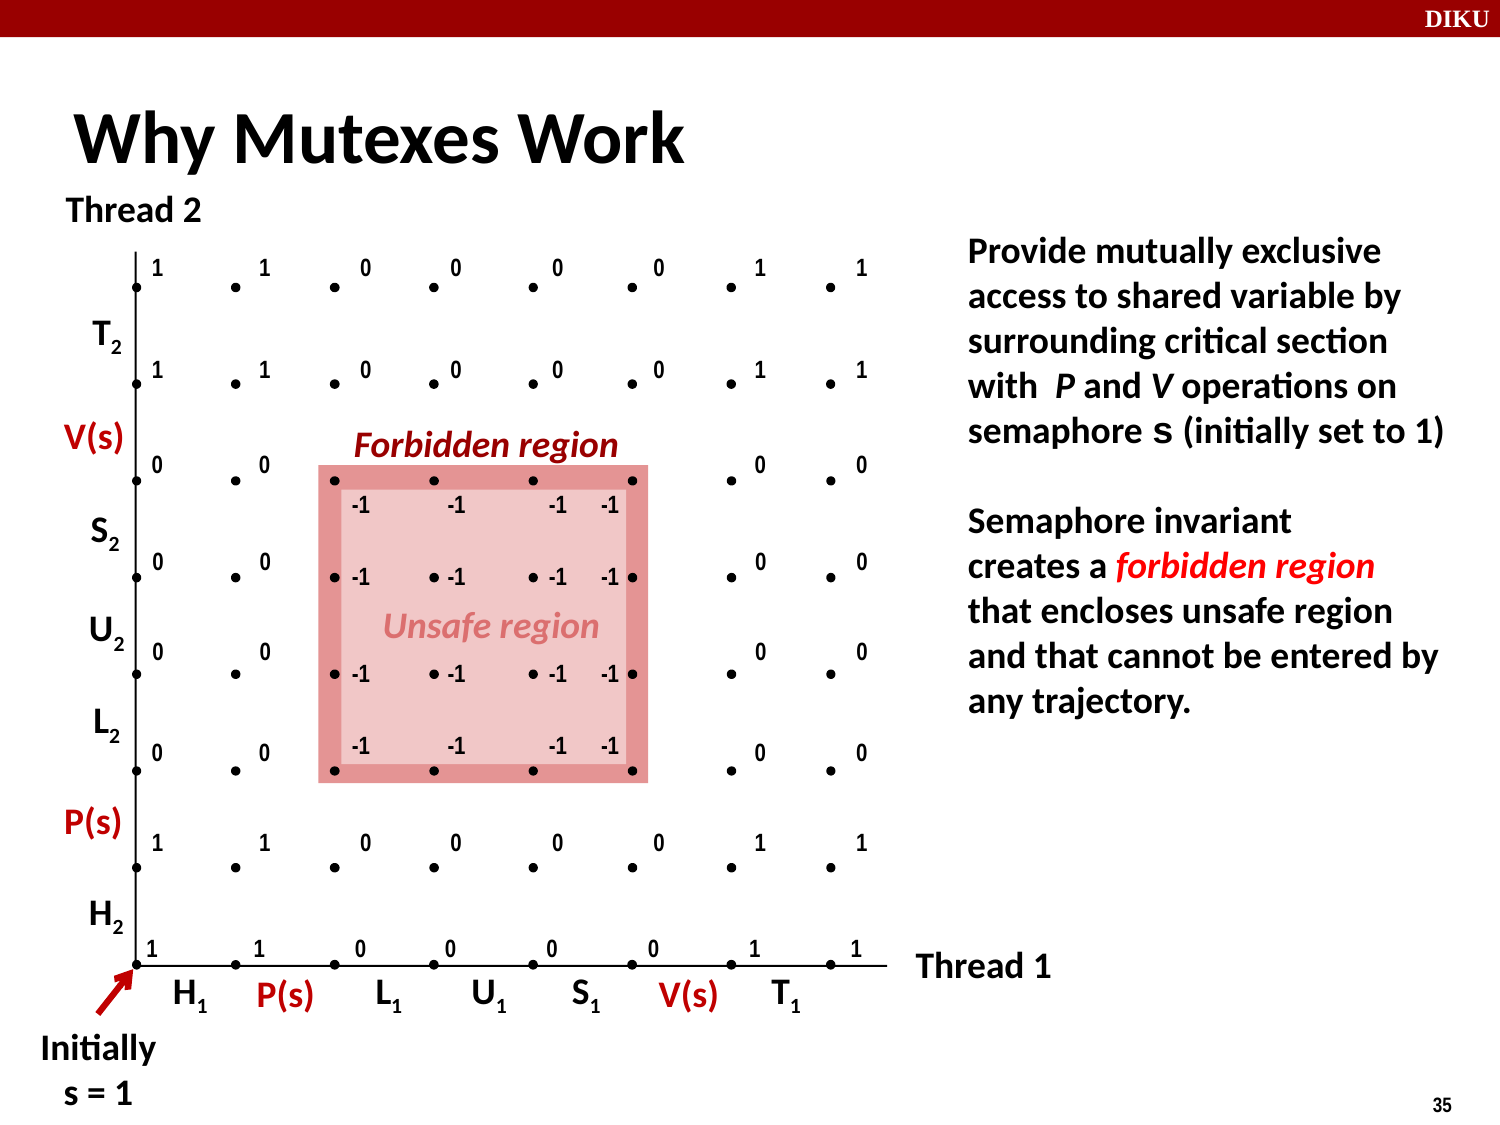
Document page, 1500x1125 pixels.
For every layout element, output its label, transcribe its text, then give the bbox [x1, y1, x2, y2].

text_box Provide mutually exclusive access to shared variable by surrounding critical section with P and V operations on semaphore s (initially set to 1) Semaphore invariant creates a forbidden region that encloses unsafe region and that cannot be entered by any trajectory. [953, 226, 1463, 767]
text_box -1 [337, 553, 385, 598]
text_box 0 [435, 345, 477, 391]
text_box -1 [586, 481, 634, 526]
text_box -1 [432, 481, 481, 526]
text_box 0 [537, 345, 579, 391]
text_box Unsafe region [367, 593, 615, 654]
text_box 1 [238, 925, 280, 970]
text_box 1 [244, 345, 286, 391]
text_box 1 [841, 345, 883, 391]
text_box 1 [739, 345, 781, 391]
text_box -1 [337, 722, 385, 767]
text_box [828, 284, 834, 291]
text_box U2 [74, 597, 140, 663]
text_box 0 [244, 627, 286, 673]
text_box Thread 2 [50, 177, 217, 237]
text_box 1 [137, 819, 179, 864]
text_box [728, 574, 735, 581]
text_box [728, 961, 734, 968]
text_box 0 [136, 440, 178, 486]
text_box 1 [137, 345, 179, 391]
text_box [728, 671, 735, 677]
text_box 0 [537, 244, 579, 290]
text_box 1 [244, 244, 286, 290]
text_box -1 [586, 722, 634, 767]
text_box 0 [435, 244, 477, 290]
text_box 1 [841, 819, 883, 864]
text_box V(s) [643, 962, 735, 1023]
text_box 0 [244, 728, 286, 774]
text_box [828, 961, 834, 968]
text_box -1 [337, 481, 385, 526]
text_box S1 [557, 959, 616, 1026]
text_box [318, 465, 649, 784]
text_box L2 [78, 689, 135, 755]
text_box 0 [633, 925, 675, 970]
text_box 0 [244, 537, 286, 583]
text_box [728, 478, 735, 484]
text_box Thread 1 [900, 933, 1067, 994]
text_box -1 [534, 722, 582, 767]
text_box 1 [835, 925, 877, 970]
text_box 0 [841, 537, 883, 583]
text_box 0 [137, 627, 179, 673]
text_box -1 [586, 650, 634, 695]
text_box 1 [739, 244, 781, 290]
text_box P(s) [241, 962, 330, 1023]
text_box -1 [432, 553, 481, 598]
text_box 0 [340, 925, 382, 970]
text_box [331, 284, 338, 291]
text_box -1 [534, 650, 582, 695]
text_box 0 [841, 627, 883, 673]
text_box Forbidden region [339, 412, 634, 473]
text_box [331, 865, 338, 871]
text_box 0 [430, 925, 472, 970]
text_box U1 [456, 959, 522, 1026]
text_box 0 [137, 537, 179, 583]
text_box [629, 284, 635, 291]
text_box V(s) [49, 404, 140, 465]
text_box Why Mutexes Work [58, 71, 1304, 197]
text_box [530, 284, 536, 291]
text_box 1 [137, 244, 179, 290]
text_box 0 [531, 925, 573, 970]
text_box 0 [841, 440, 883, 486]
text_box H1 [158, 959, 223, 1026]
text_box -1 [432, 650, 481, 695]
text_box 0 [136, 728, 178, 774]
text_box [629, 865, 636, 871]
text_box 0 [841, 728, 883, 774]
text_box P(s) [49, 789, 138, 850]
text_box -1 [534, 481, 582, 526]
text_box 0 [739, 440, 781, 486]
text_box [728, 865, 735, 871]
text_box H2 [74, 880, 139, 947]
text_box 1 [841, 244, 883, 290]
text_box 0 [435, 819, 477, 864]
text_box 0 [739, 728, 781, 774]
text_box L1 [360, 959, 418, 1026]
text_box 0 [537, 819, 579, 864]
text_box 0 [345, 244, 387, 290]
text_box [233, 574, 239, 581]
text_box [728, 284, 734, 291]
text_box [728, 768, 735, 774]
text_box 1 [734, 925, 776, 970]
text_box -1 [586, 553, 634, 598]
text_box S2 [75, 497, 135, 564]
text_box 0 [345, 819, 387, 864]
text_box T2 [77, 300, 137, 367]
text_box 0 [345, 345, 387, 391]
text_box 0 [244, 440, 286, 486]
text_box 1 [244, 819, 286, 864]
text_box 0 [740, 537, 782, 583]
text_box -1 [337, 650, 385, 695]
text_box 0 [638, 244, 680, 290]
text_box 1 [131, 925, 173, 970]
text_box -1 [534, 553, 582, 598]
text_box 1 [739, 819, 781, 864]
text_box 0 [740, 627, 782, 673]
text_box [331, 381, 338, 387]
text_box 0 [638, 819, 680, 864]
text_box [828, 574, 834, 581]
text_box T1 [756, 959, 816, 1026]
text_box 0 [638, 345, 680, 391]
text_box Initially s = 1 [25, 1015, 172, 1121]
text_box -1 [432, 722, 481, 767]
text_box [233, 284, 239, 291]
text_box [331, 961, 338, 968]
